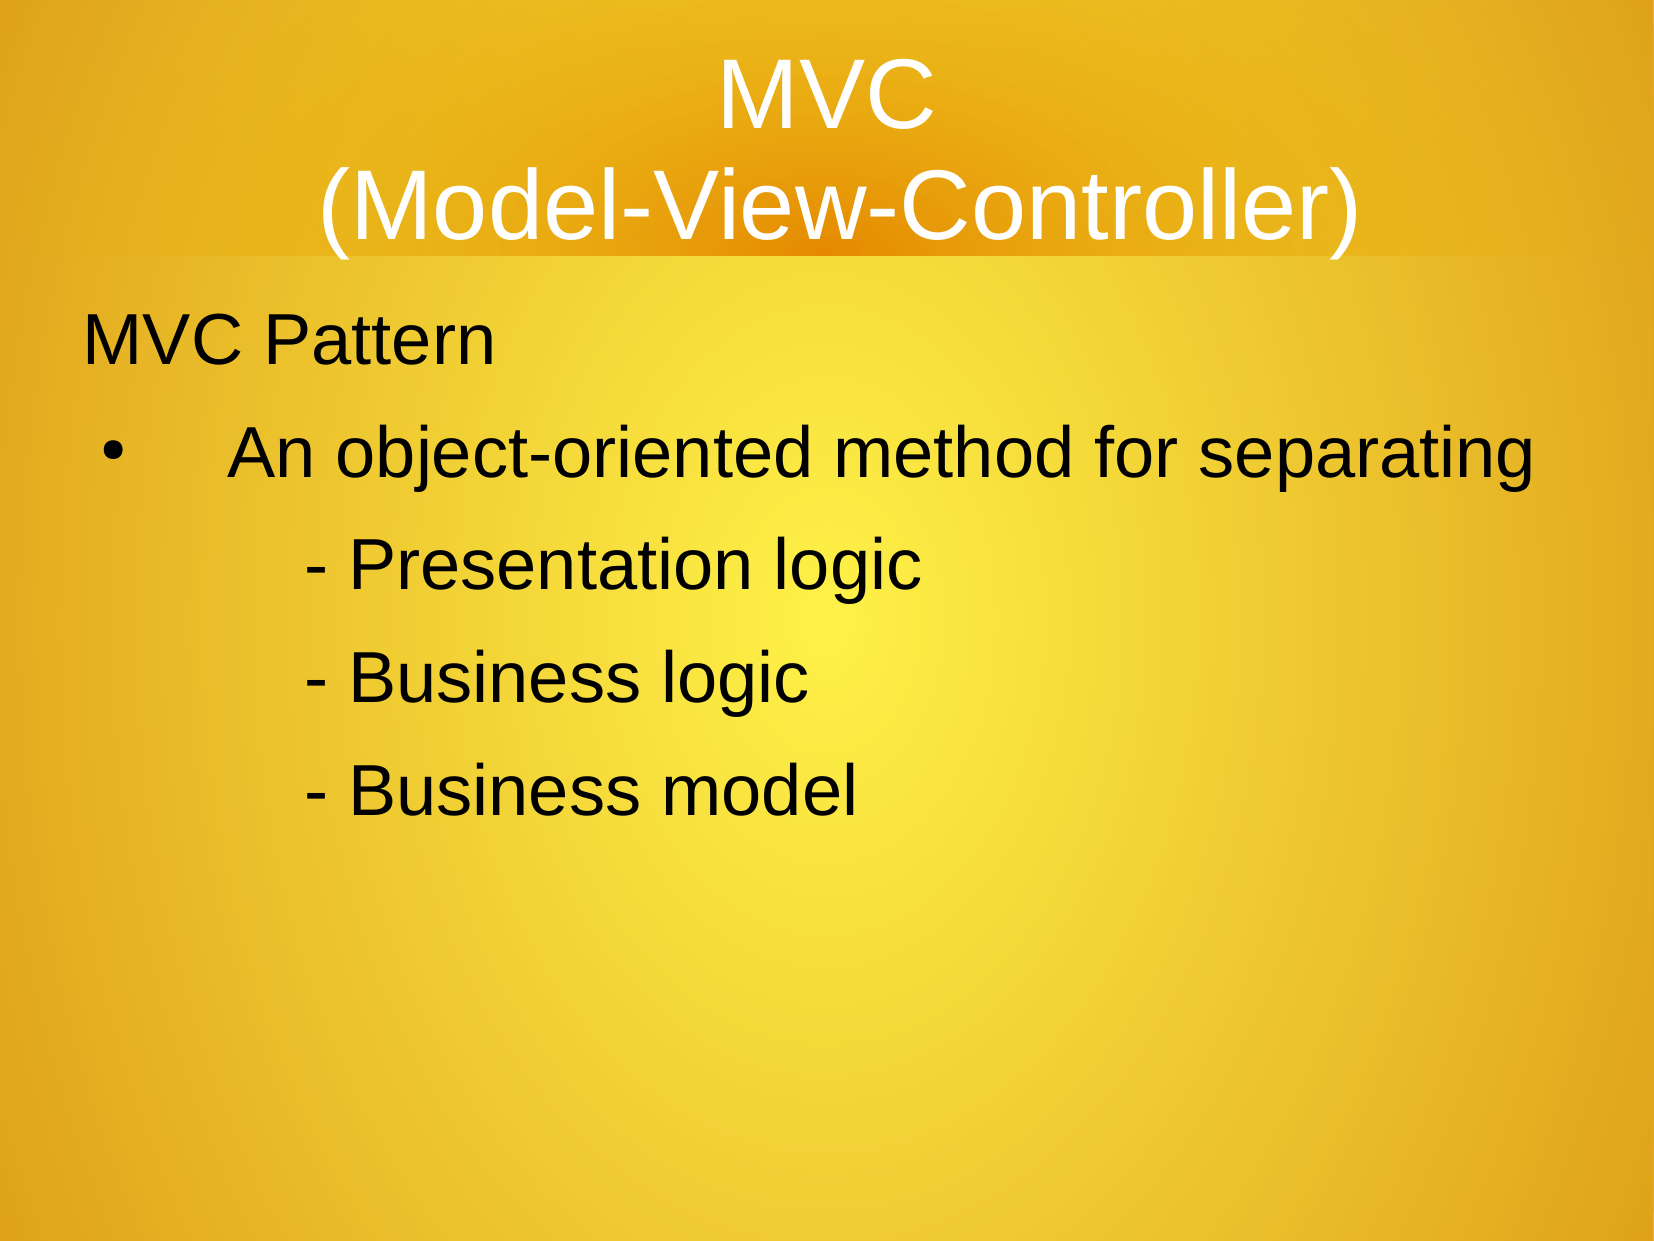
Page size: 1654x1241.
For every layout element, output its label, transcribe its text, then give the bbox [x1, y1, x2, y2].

title MVC (Model-View-Controller) [82, 38, 1571, 261]
list MVC Pattern An object-oriented method for separating - Presentation logic - Business logic - Business model [82, 299, 1571, 1019]
